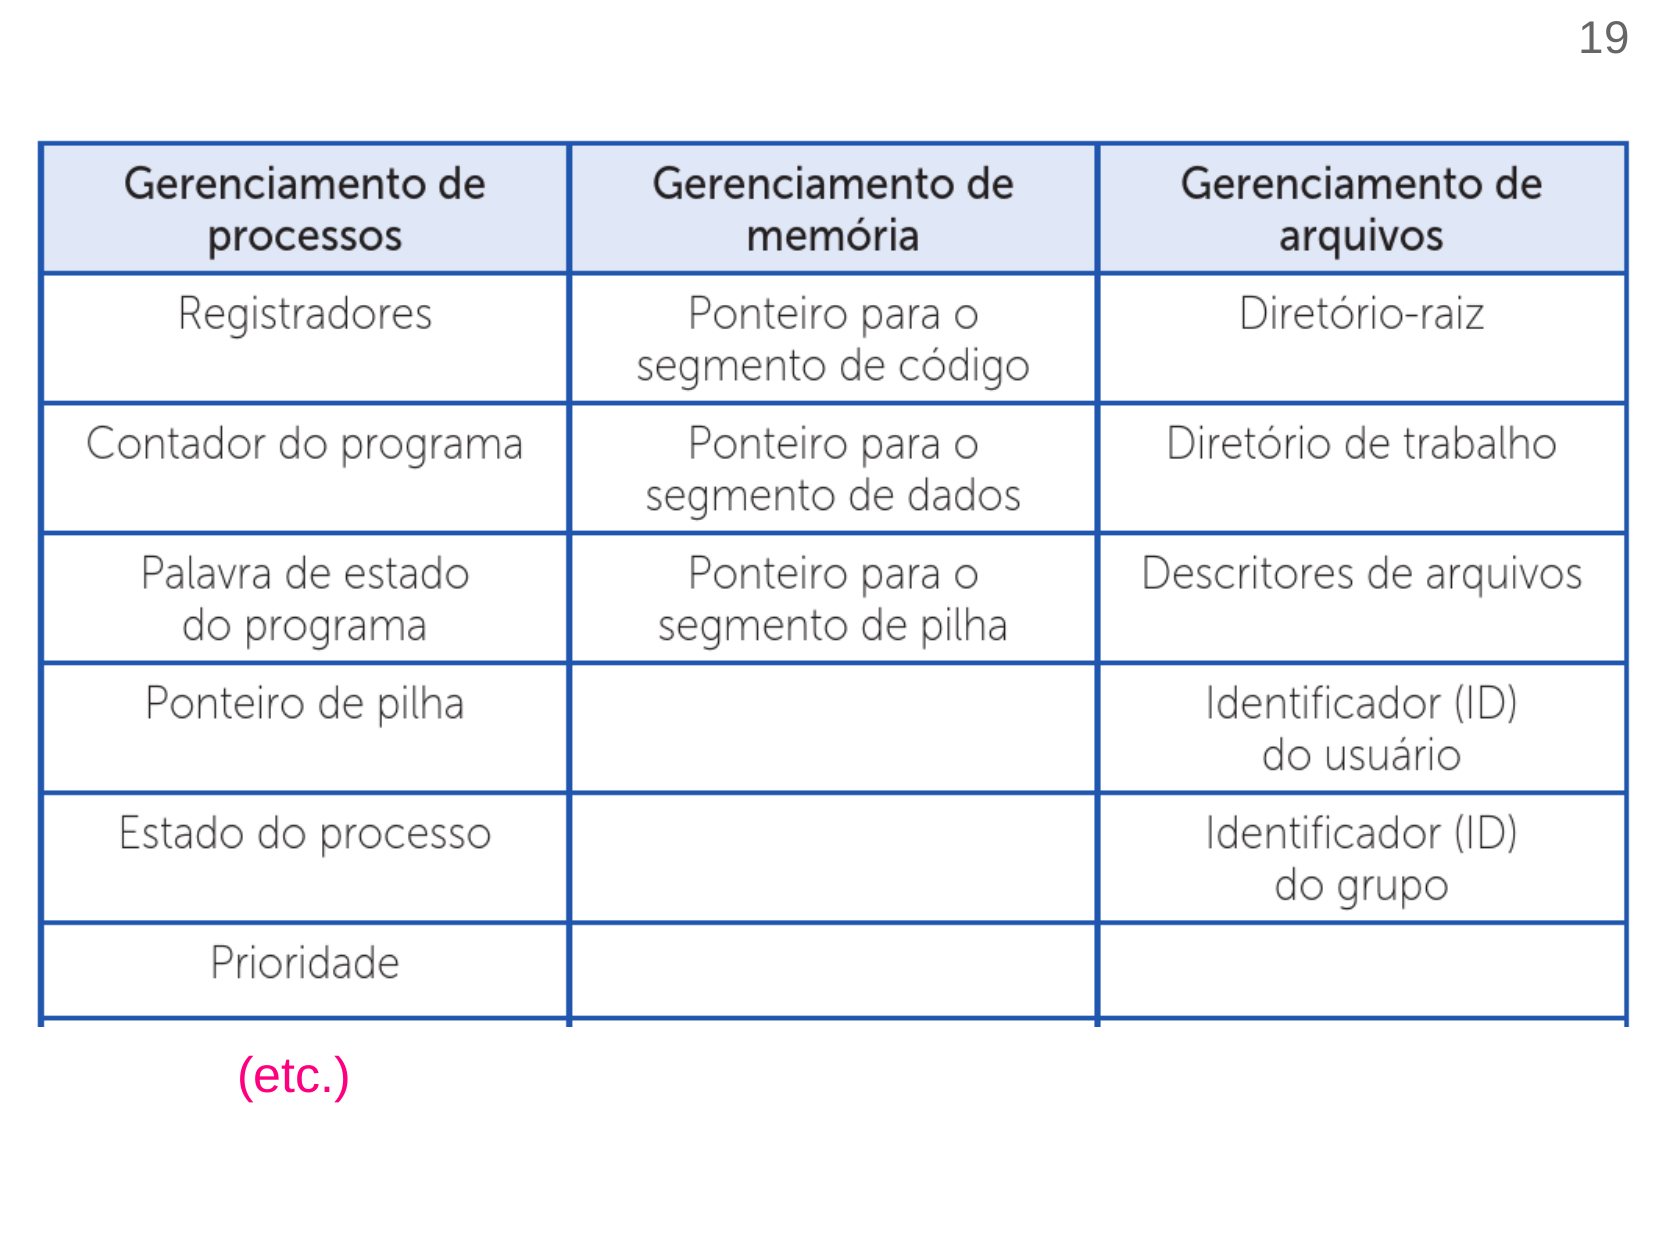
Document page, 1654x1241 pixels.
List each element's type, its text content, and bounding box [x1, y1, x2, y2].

text_box (etc.) [222, 1039, 367, 1111]
picture [35, 135, 1637, 1027]
